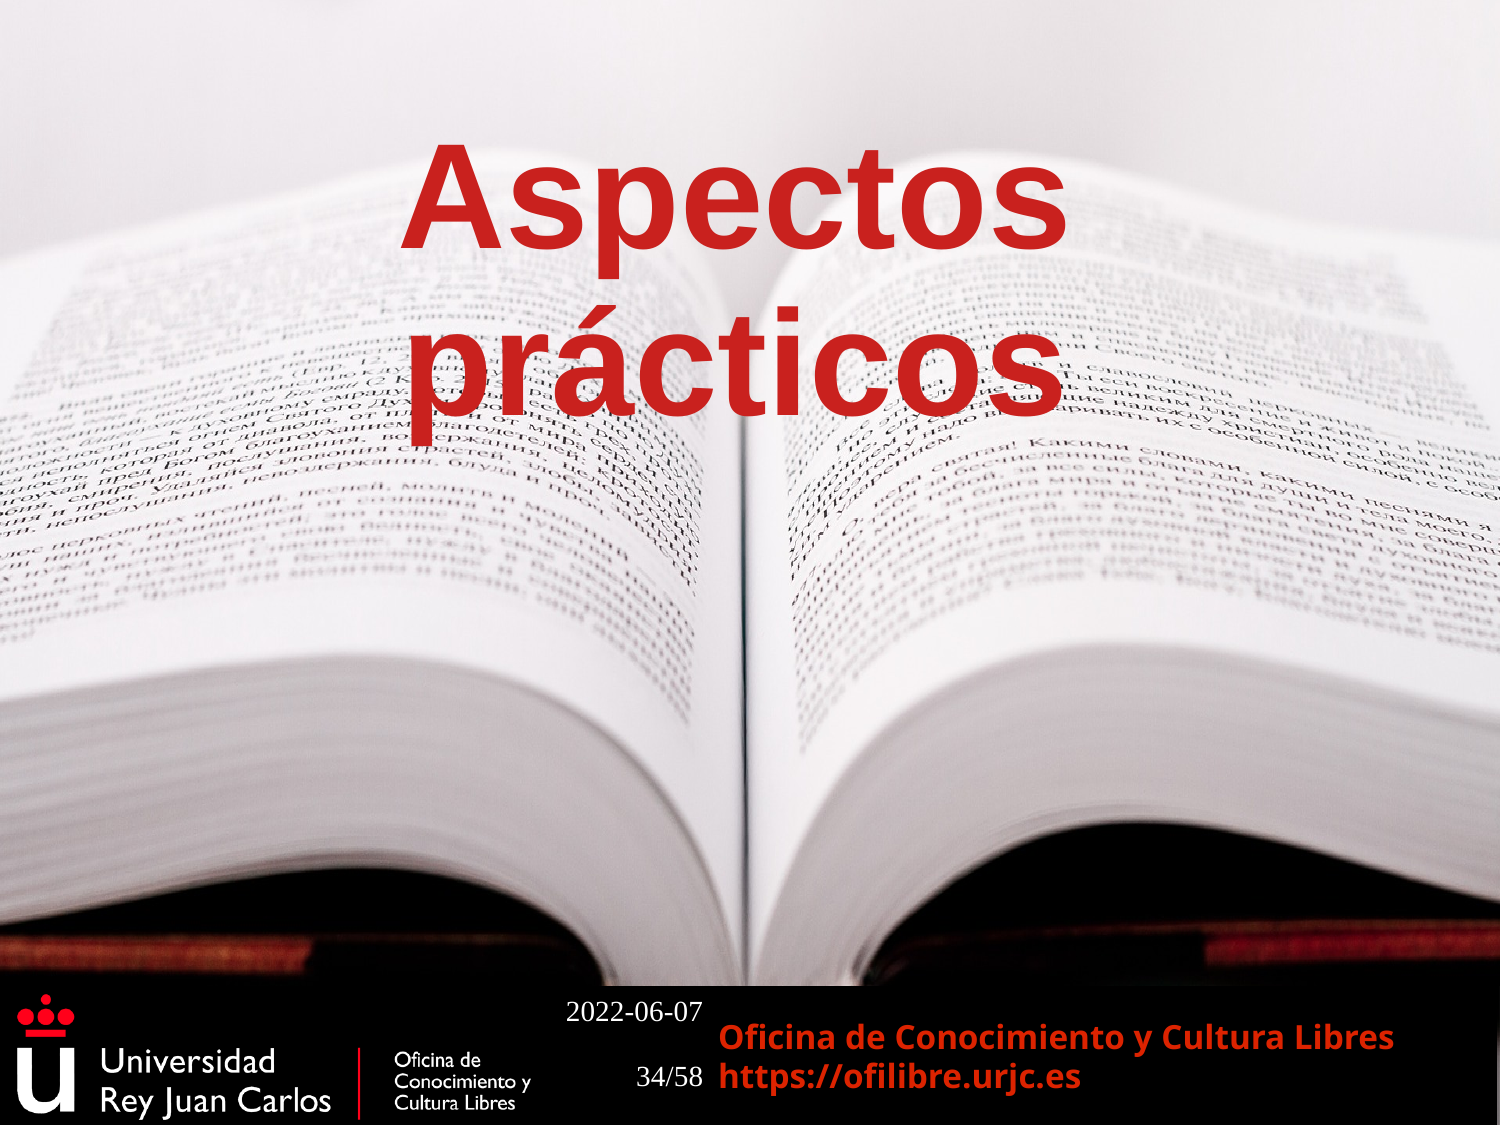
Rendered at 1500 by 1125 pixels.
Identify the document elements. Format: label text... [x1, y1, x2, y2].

picture [17, 994, 531, 1120]
picture [0, 0, 1500, 1125]
text_box Aspectos prácticos [120, 104, 1351, 455]
title [75, 389, 1425, 578]
